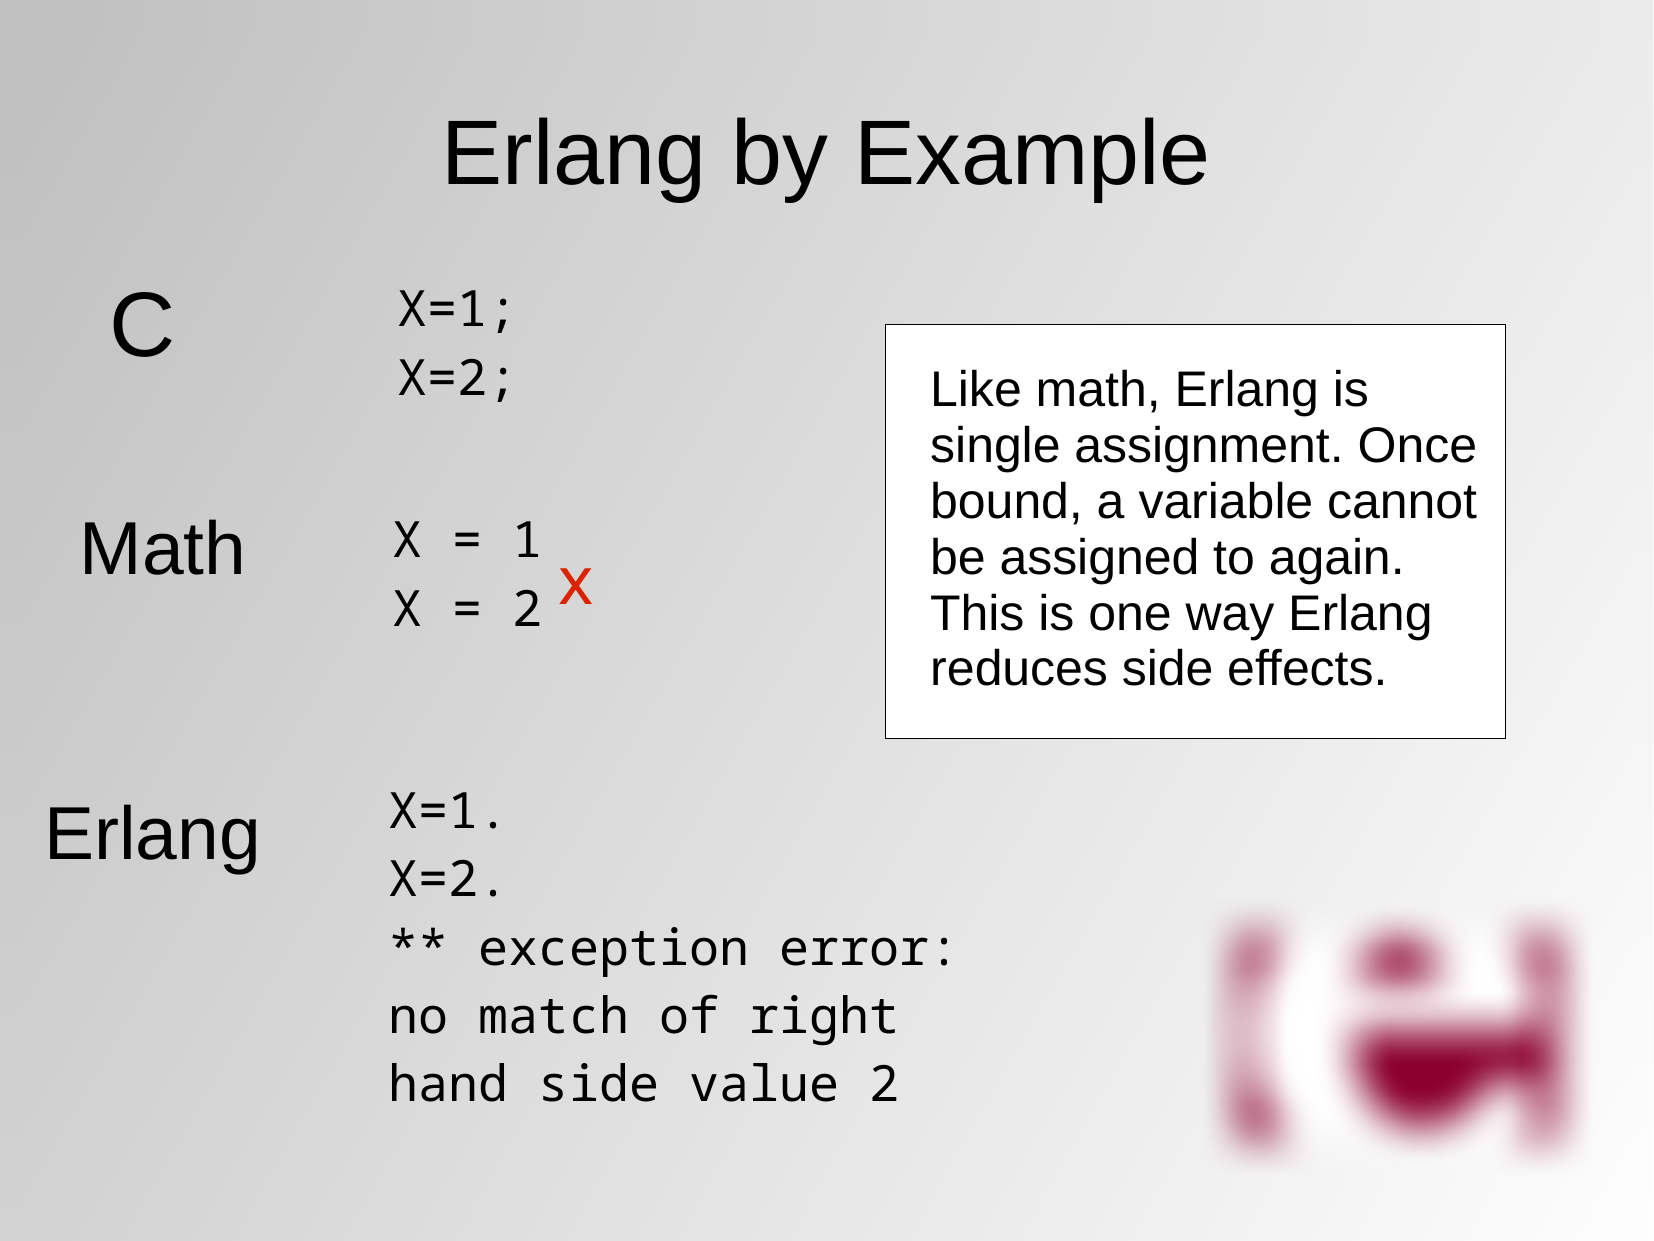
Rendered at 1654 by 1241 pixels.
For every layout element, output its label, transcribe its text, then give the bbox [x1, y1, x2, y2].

text_box Like math, Erlang is single assignment. Once bound, a variable cannot be assigned to again. This is one way Erlang reduces side effects. [915, 354, 1506, 709]
picture [0, 0, 1654, 1241]
text_box Math [64, 498, 302, 598]
text_box X=1; X=2; [382, 265, 863, 676]
title Erlang by Example [82, 49, 1571, 257]
text_box X = 1 X = 2 [377, 497, 859, 685]
text_box [885, 324, 1506, 739]
text_box C [94, 265, 331, 384]
text_box Erlang [29, 784, 355, 883]
text_box X=1. X=2. ** exception error: no match of right hand side value 2 [374, 767, 1034, 1151]
text_box x [543, 525, 721, 619]
